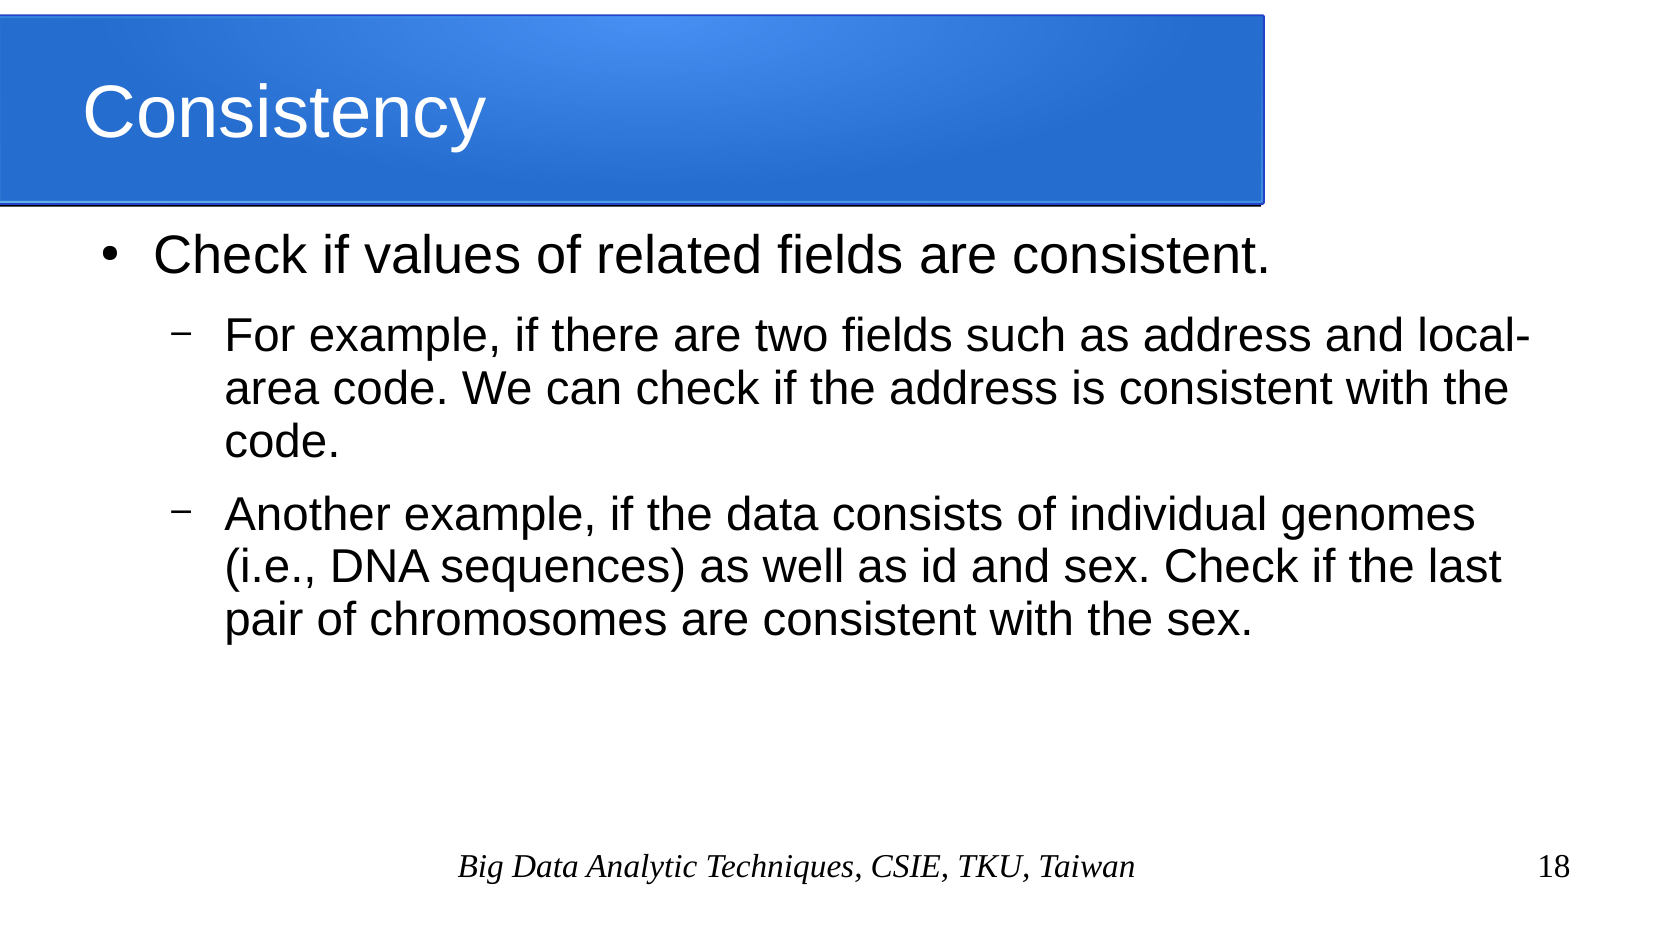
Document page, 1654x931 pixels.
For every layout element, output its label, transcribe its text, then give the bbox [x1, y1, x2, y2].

title Consistency [82, 35, 1235, 189]
list Check if values of related fields are consistent. For example, if there are two fields such as address and local-area code. We can check if the address is consistent with the code. Another example, if the data consists of individual genomes (i.e., DNA sequences) as well as id and sex. Check if the last pair of chromosomes are consistent with the sex. [82, 224, 1571, 764]
